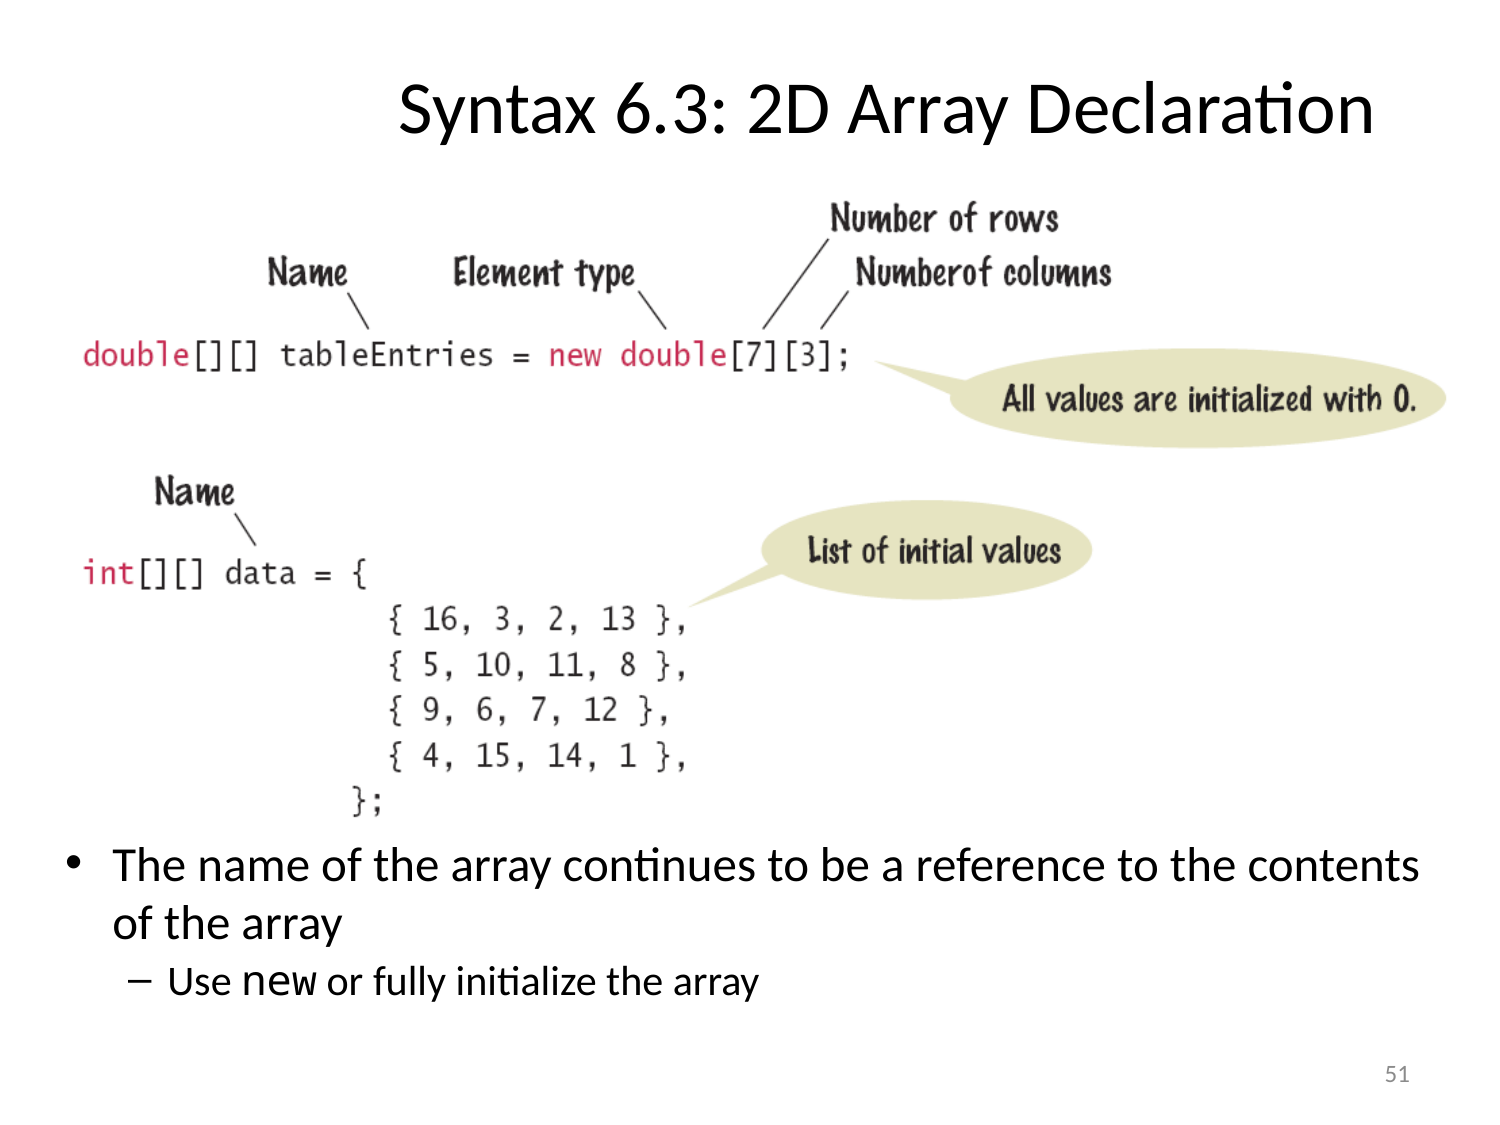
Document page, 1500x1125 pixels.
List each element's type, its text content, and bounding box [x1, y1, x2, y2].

list The name of the array continues to be a reference to the contents of the array Use new or fully initialize the array [50, 825, 1438, 1013]
title Syntax 6.3: 2D Array Declaration [275, 45, 1500, 163]
picture [62, 174, 1449, 828]
slide_number <number> [1074, 1042, 1425, 1103]
